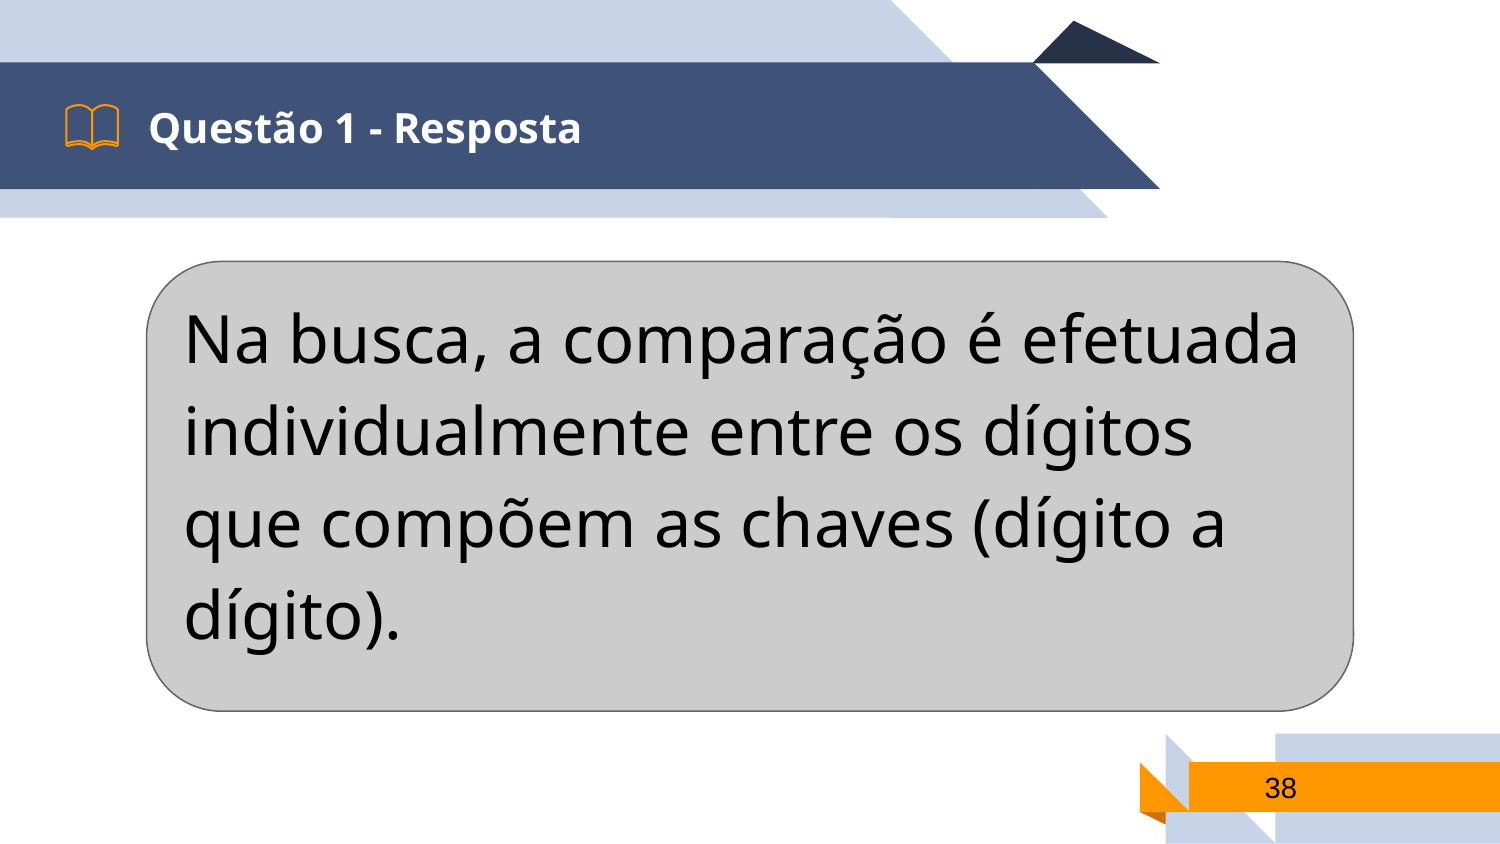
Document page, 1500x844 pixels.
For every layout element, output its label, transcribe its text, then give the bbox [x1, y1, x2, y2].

title Questão 1 - Resposta [133, 64, 997, 190]
slide_number <number> [1249, 760, 1494, 813]
text_box Na busca, a comparação é efetuada individualmente entre os dígitos que compõem as chaves (dígito a dígito). [146, 261, 1354, 712]
